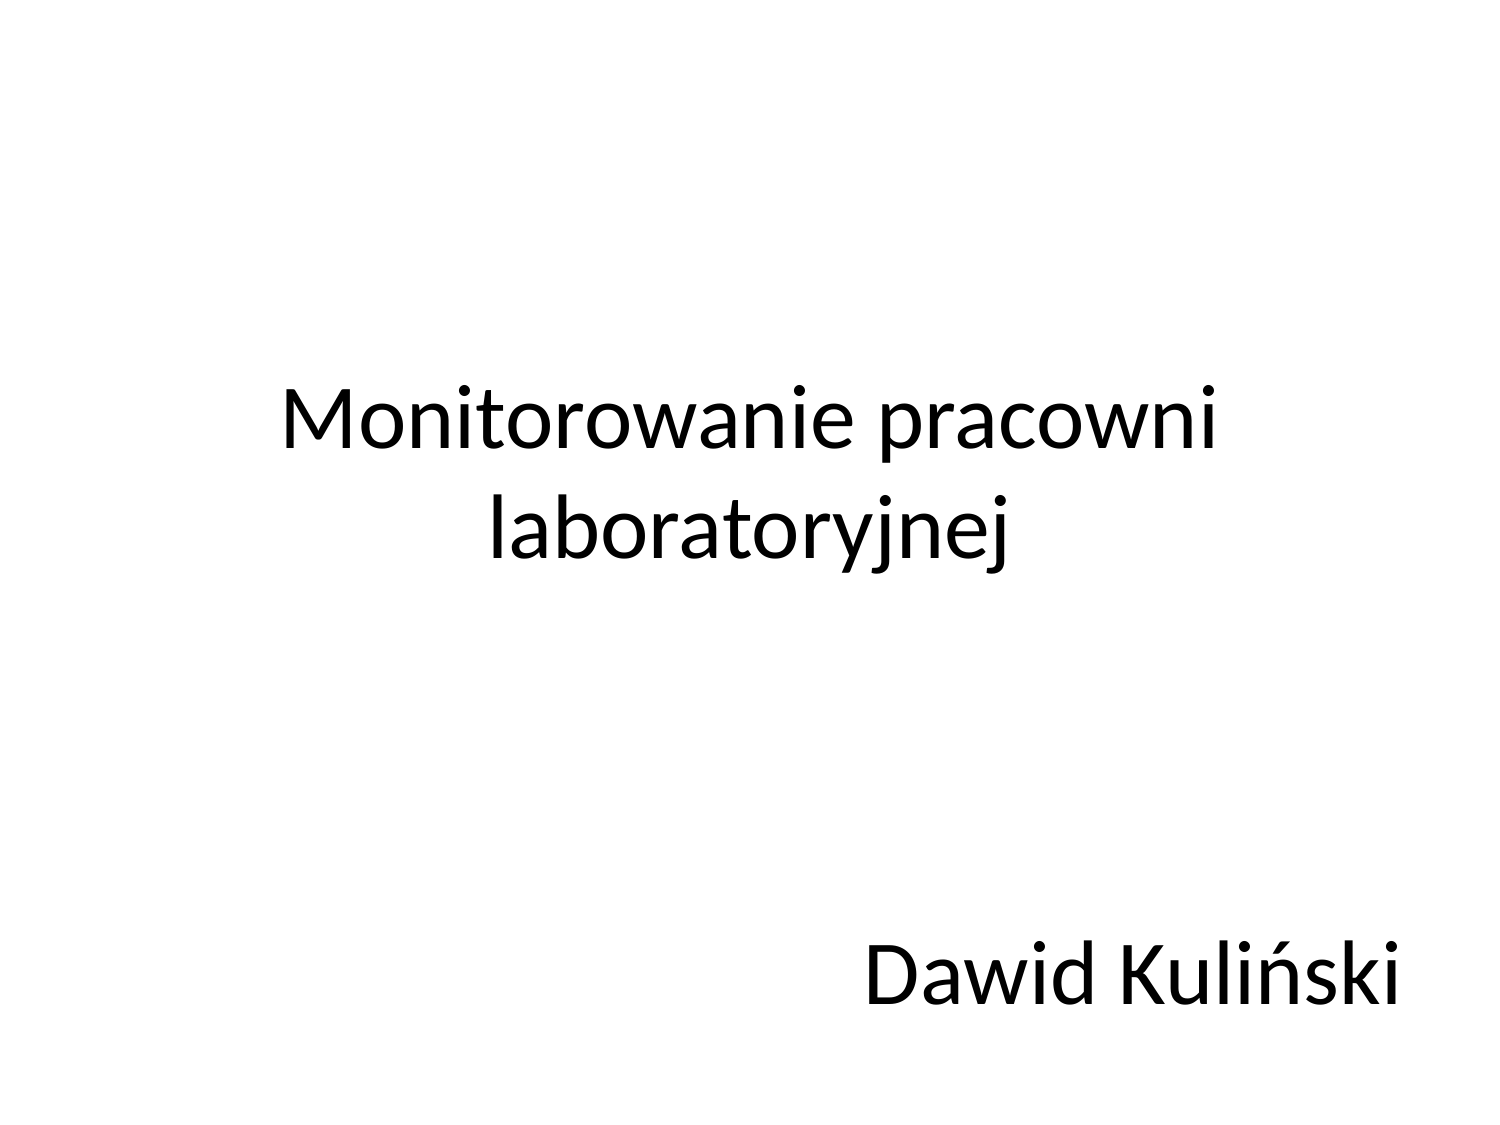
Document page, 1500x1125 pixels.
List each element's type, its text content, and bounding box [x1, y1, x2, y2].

subtitle Dawid Kuliński [608, 905, 1500, 1125]
title Monitorowanie pracowni laboratoryjnej [112, 349, 1388, 591]
